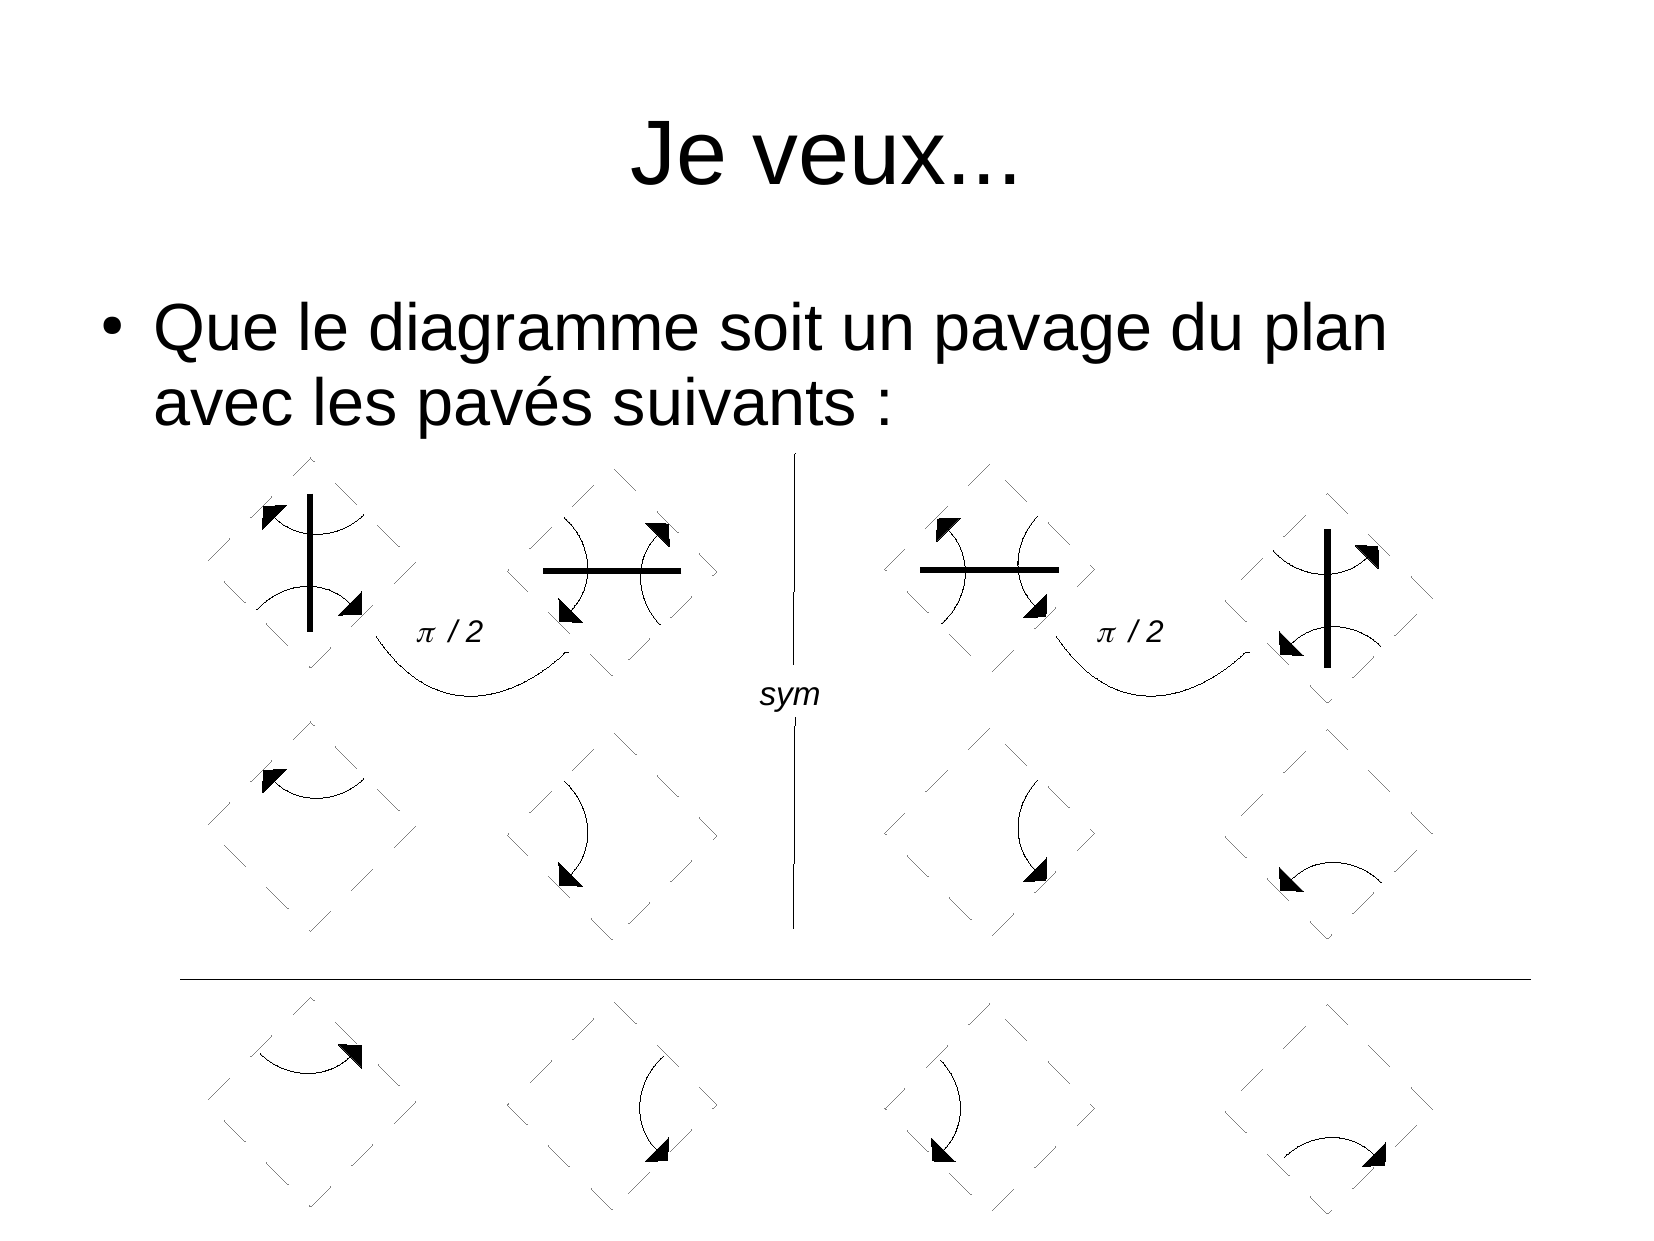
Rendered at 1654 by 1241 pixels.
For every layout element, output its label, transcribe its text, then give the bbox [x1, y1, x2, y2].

text_box [507, 730, 717, 940]
text_box [1222, 493, 1433, 703]
text_box p / 2 [1081, 606, 1235, 698]
text_box p / 2 [400, 606, 555, 698]
text_box [507, 466, 717, 676]
text_box [205, 721, 416, 932]
title Je veux... [82, 49, 1571, 257]
text_box [205, 997, 416, 1207]
text_box [1222, 1004, 1433, 1214]
text_box [884, 728, 1095, 938]
list Que le diagramme soit un pavage du plan avec les pavés suivants : [82, 290, 1538, 1109]
text_box [884, 1003, 1095, 1213]
text_box [205, 457, 416, 668]
text_box [884, 464, 1095, 674]
text_box [507, 999, 717, 1210]
text_box [1222, 729, 1433, 939]
text_box sym [744, 667, 934, 757]
